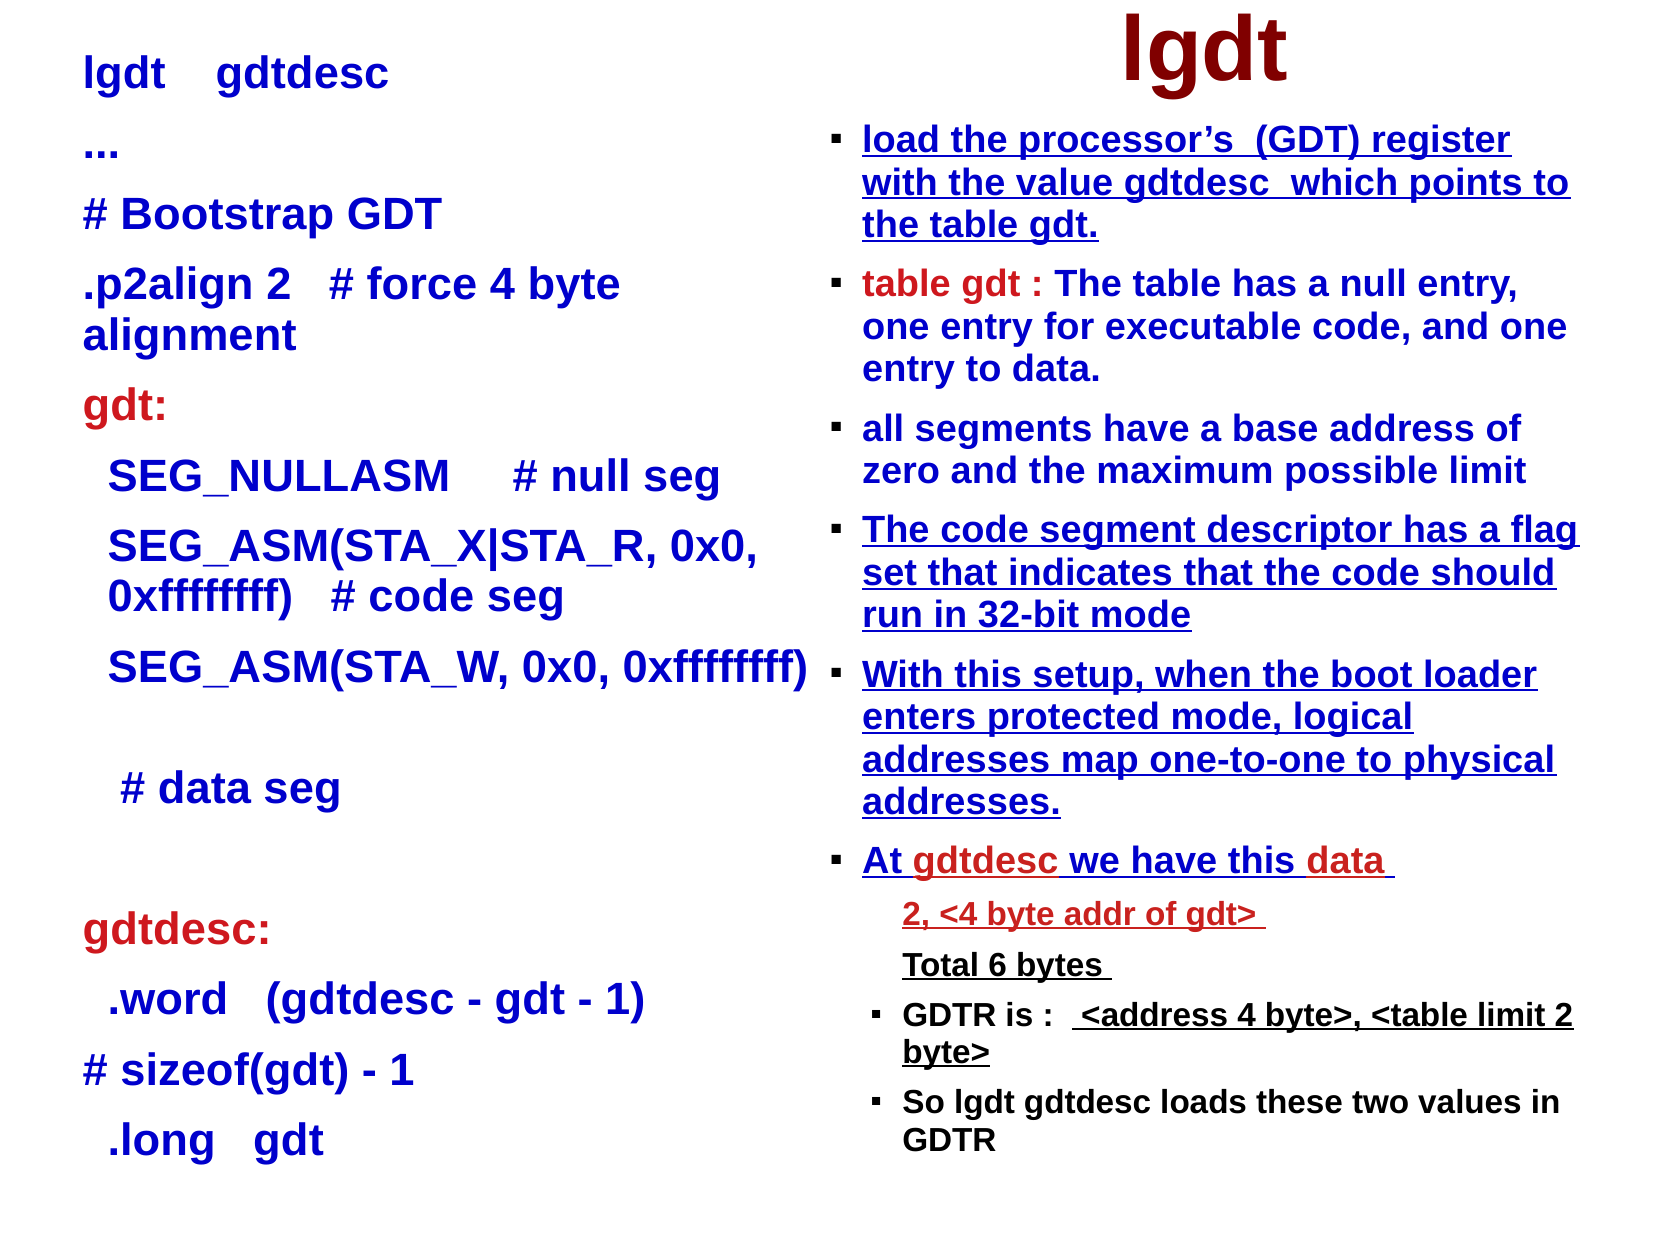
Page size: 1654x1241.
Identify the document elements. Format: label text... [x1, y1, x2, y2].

list load the processor’s (GDT) register with the value gdtdesc which points to the table gdt. table gdt : The table has a null entry, one entry for executable code, and one entry to data. all segments have a base address of zero and the maximum possible limit The code segment descriptor has a flag set that indicates that the code should run in 32-bit mode With this setup, when the boot loader enters protected mode, logical addresses map one-to-one to physical addresses. At gdtdesc we have this data 2, <4 byte addr of gdt> Total 6 bytes GDTR is : <address 4 byte>, <table limit 2 byte> So lgdt gdtdesc loads these two values in GDTR [821, 118, 1595, 1169]
title lgdt [838, 0, 1571, 100]
list lgdt gdtdesc ... # Bootstrap GDT .p2align 2 # force 4 byte alignment gdt: SEG_NULLASM # null seg SEG_ASM(STA_X|STA_R, 0x0, 0xffffffff) # code seg SEG_ASM(STA_W, 0x0, 0xffffffff) # data seg gdtdesc: .word (gdtdesc - gdt - 1) # sizeof(gdt) - 1 .long gdt [82, 47, 809, 1182]
